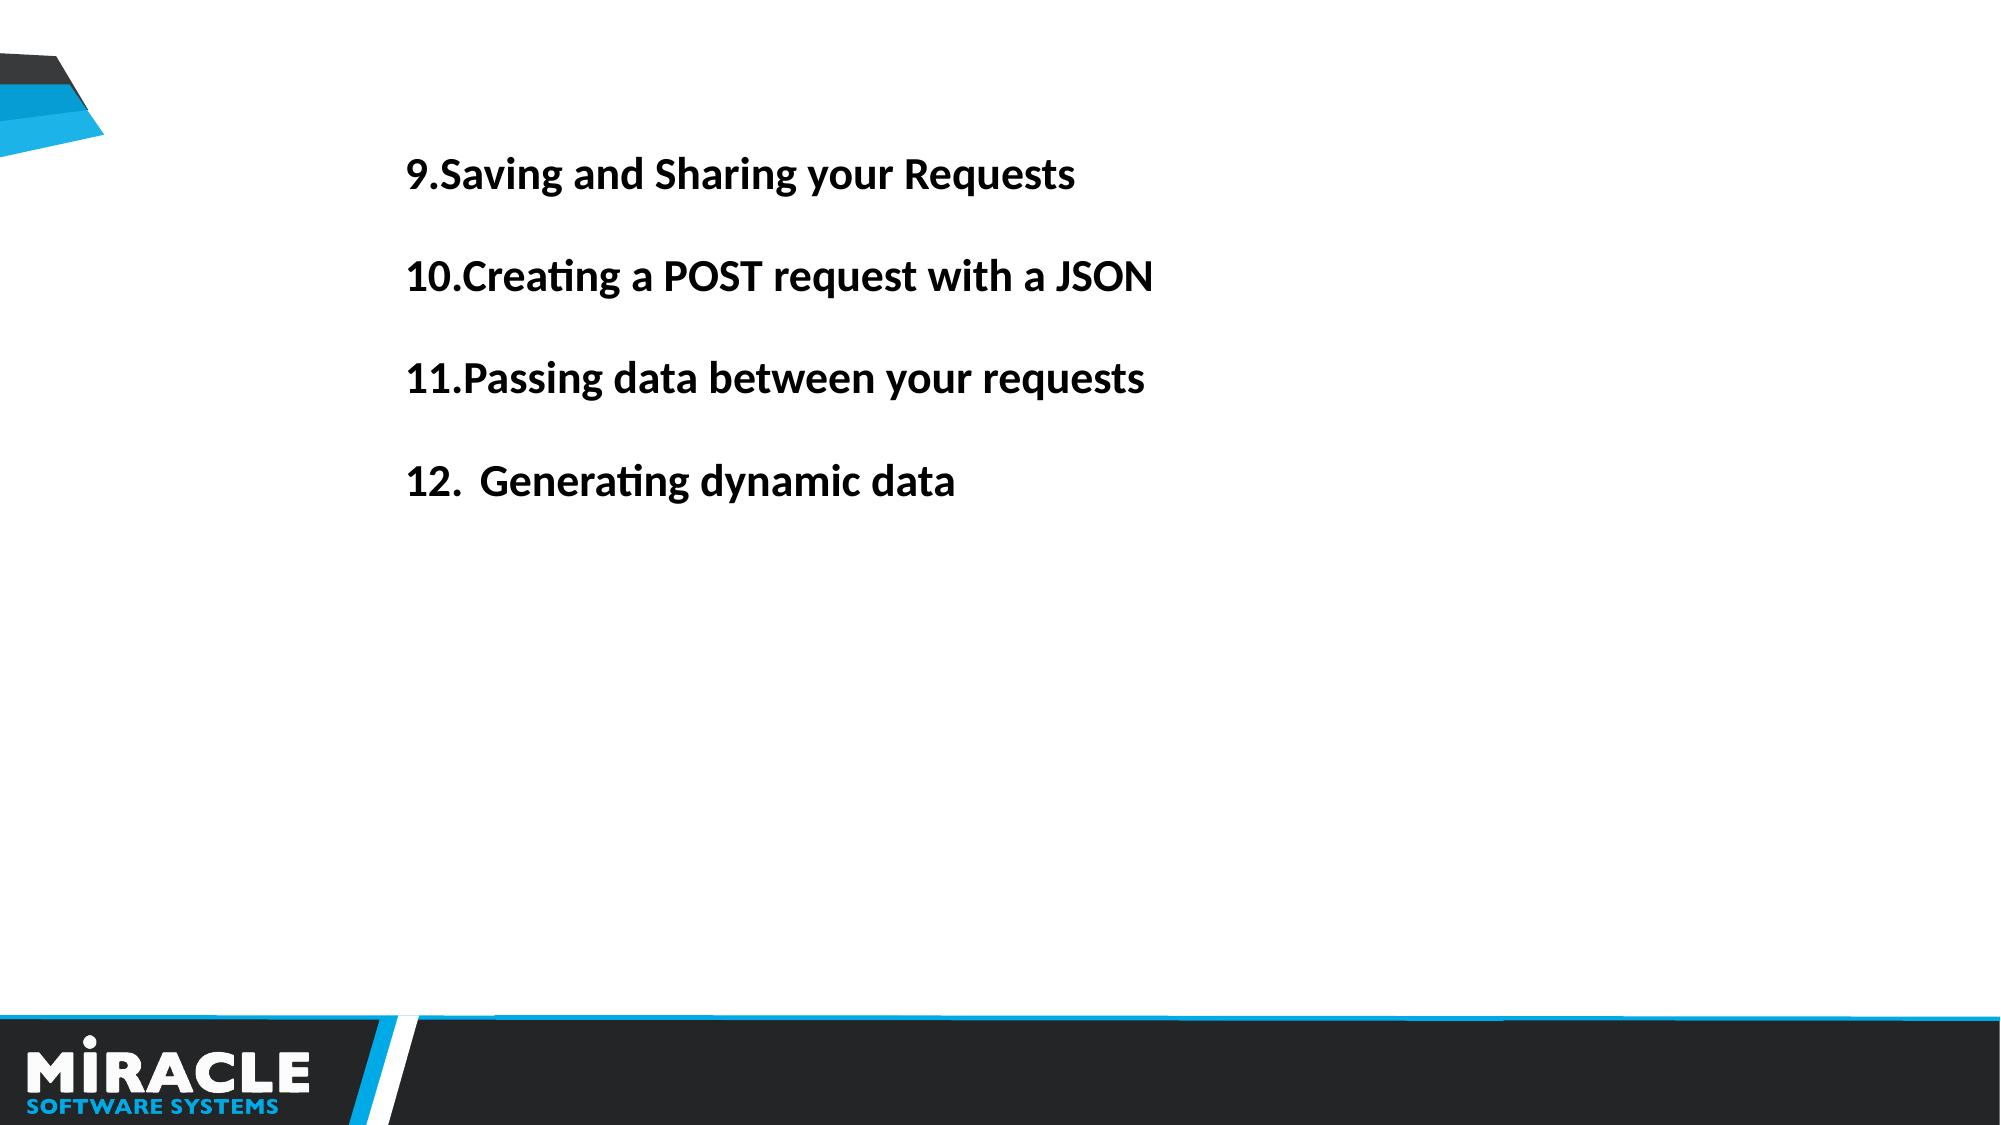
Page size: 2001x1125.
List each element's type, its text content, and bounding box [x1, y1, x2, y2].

text_box 9.Saving and Sharing your Requests 10.Creating a POST request with a JSON 11.Passing data between your requests 12. Generating dynamic data [390, 96, 1711, 901]
